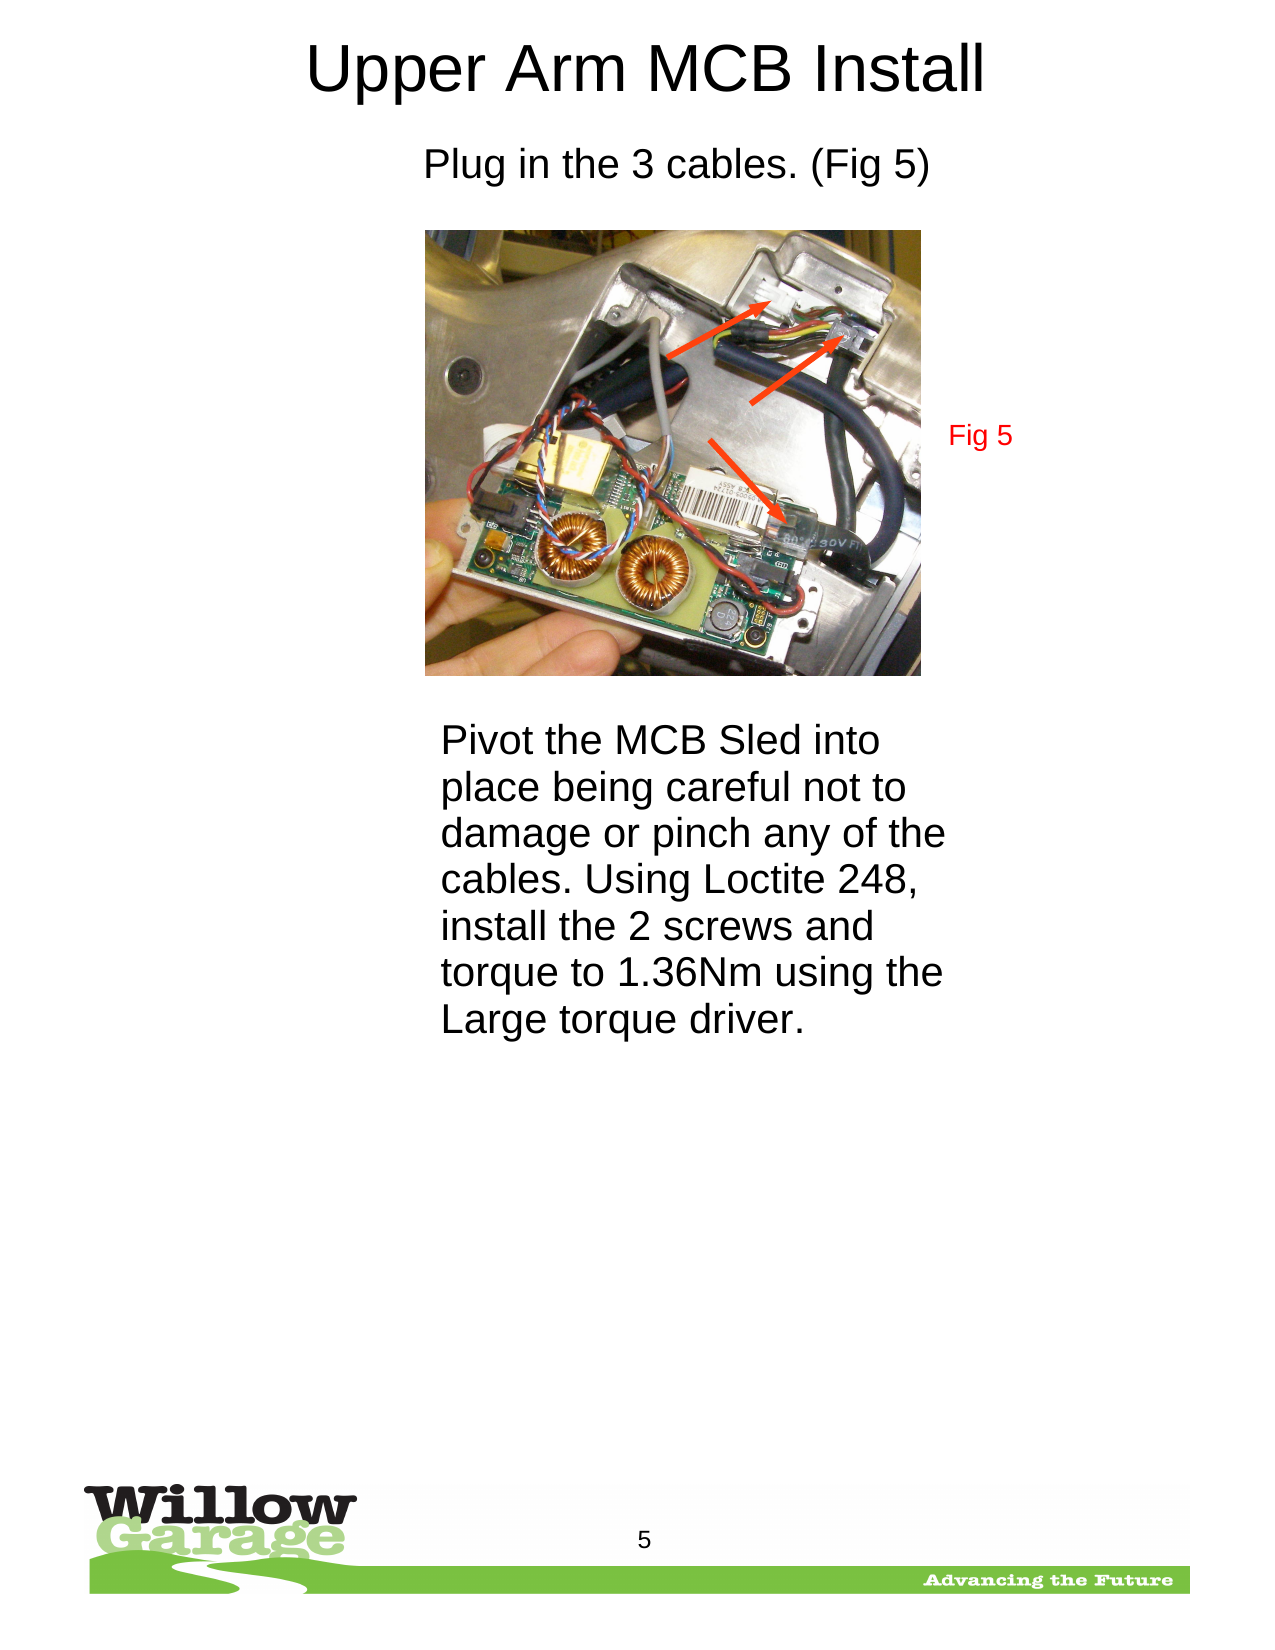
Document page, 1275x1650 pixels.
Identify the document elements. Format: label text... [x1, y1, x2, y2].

list Pivot the MCB Sled into place being careful not to damage or pinch any of the cables. Using Loctite 248, install the 2 screws and torque to 1.36Nm using the Large torque driver. [369, 716, 963, 1043]
text_box Fig 5 [933, 411, 1051, 460]
title Upper Arm MCB Install [94, 16, 1200, 120]
list Plug in the 3 cables. (Fig 5) [387, 140, 955, 199]
picture [425, 230, 921, 676]
picture [84, 1484, 1190, 1594]
